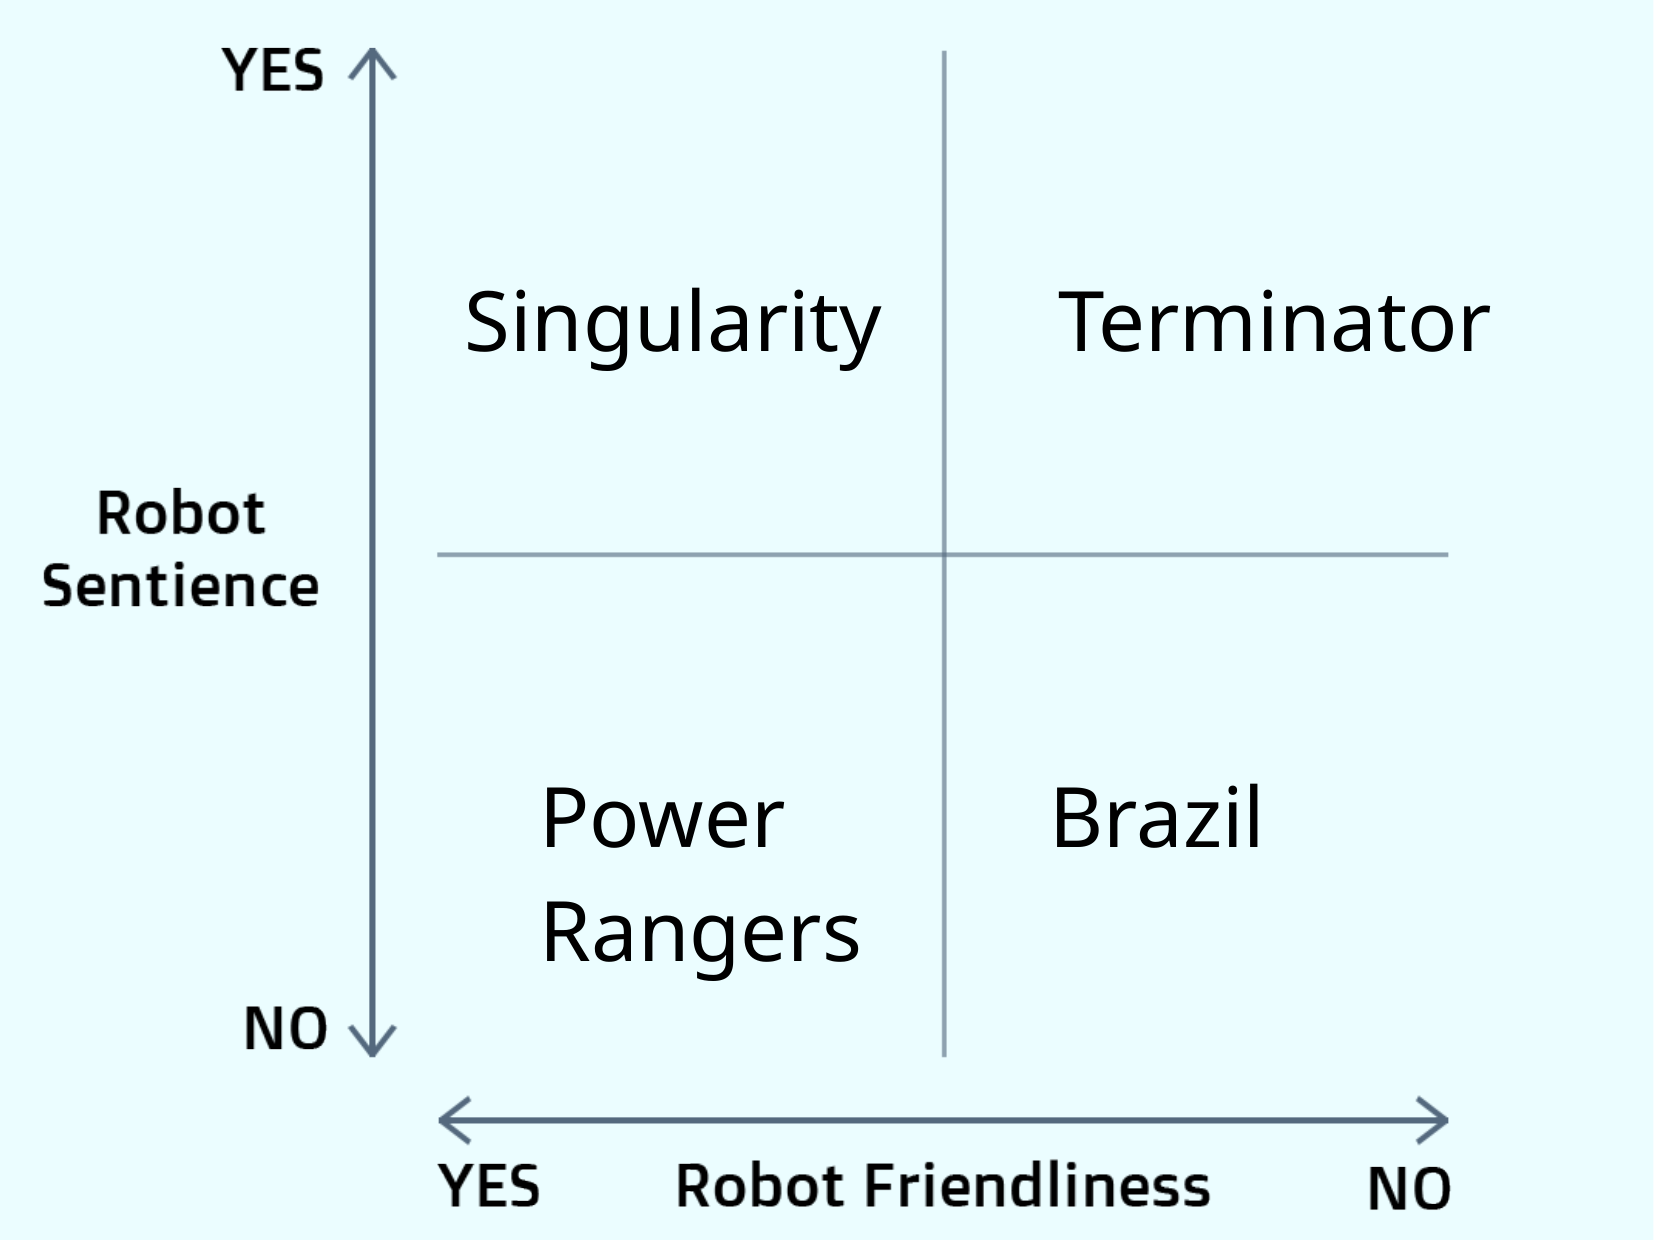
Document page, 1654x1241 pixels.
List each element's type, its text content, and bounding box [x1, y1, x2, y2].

text_box Power Rangers [525, 751, 870, 953]
text_box Terminator [1043, 255, 1466, 364]
text_box Singularity [450, 255, 869, 364]
picture [0, 0, 1623, 1241]
text_box Brazil [1035, 751, 1273, 860]
